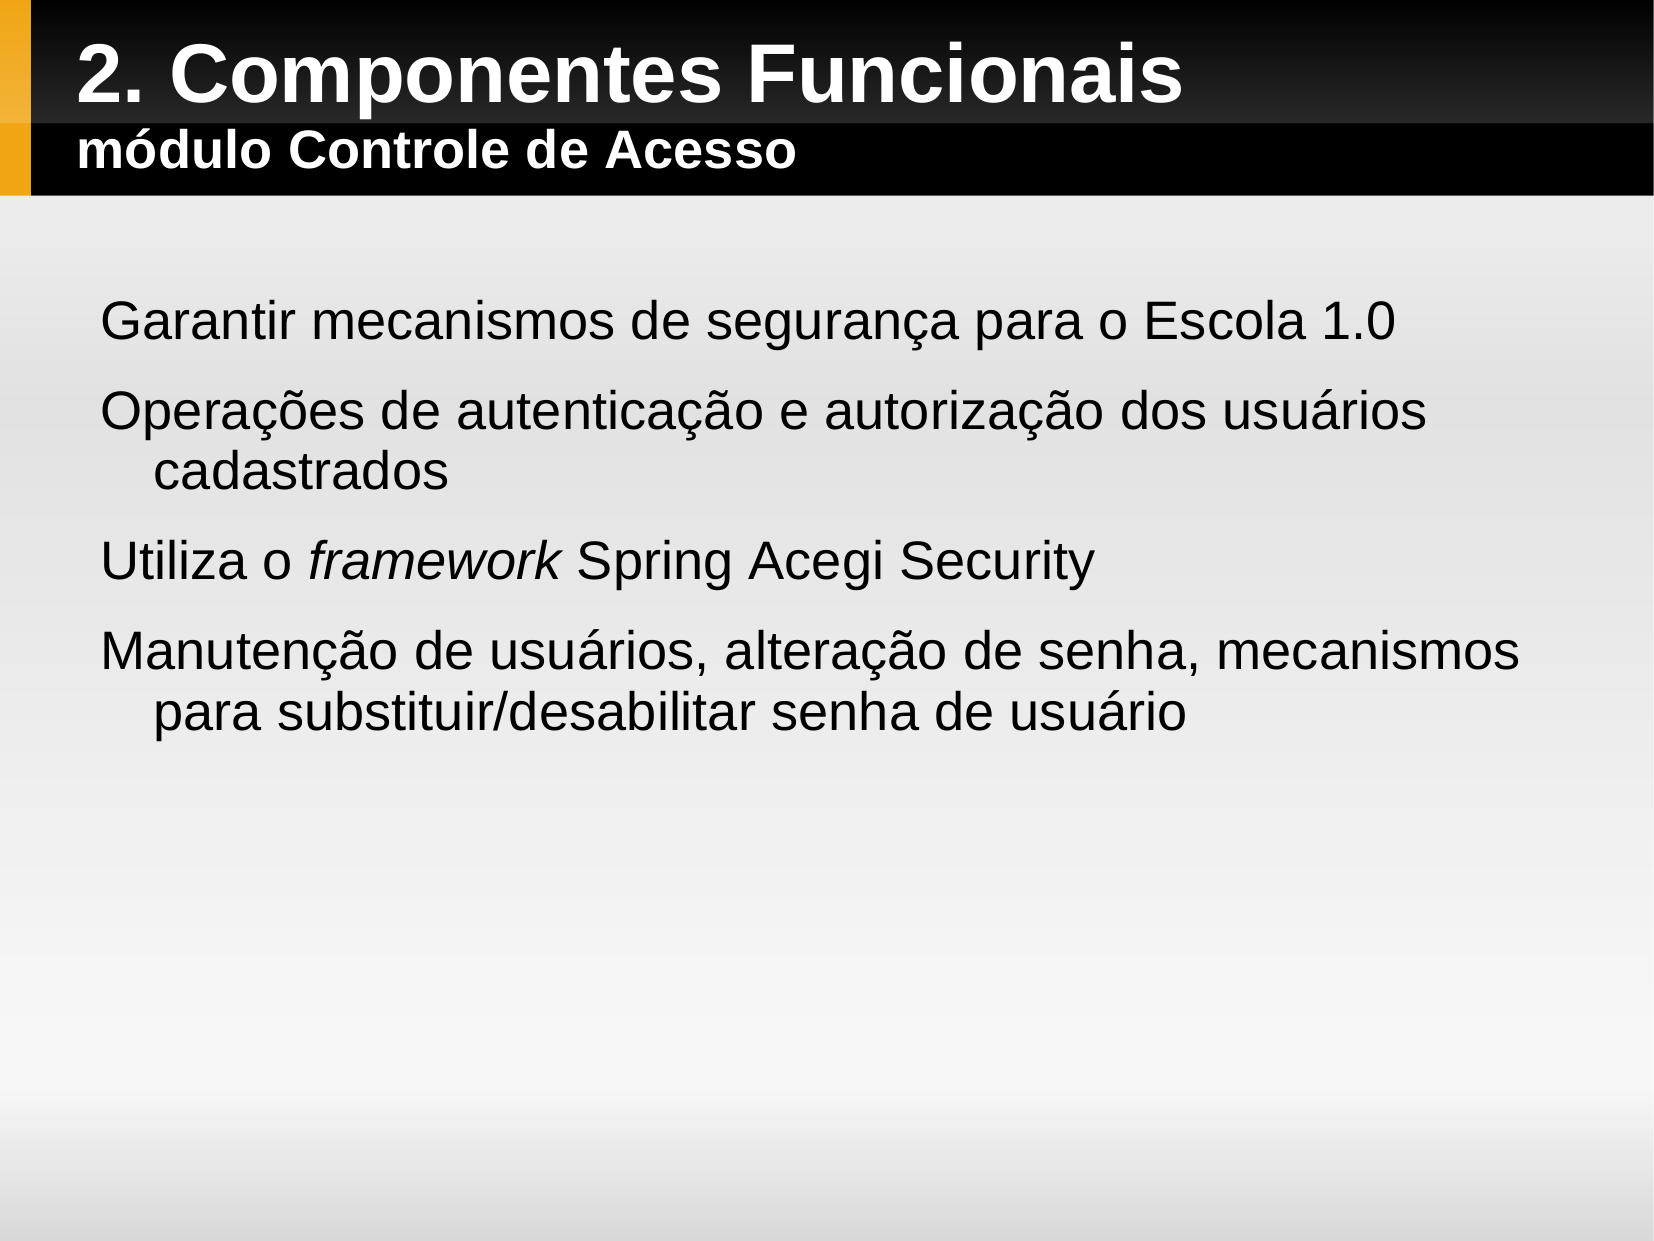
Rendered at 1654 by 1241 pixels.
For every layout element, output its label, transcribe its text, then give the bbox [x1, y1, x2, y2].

list Garantir mecanismos de segurança para o Escola 1.0 Operações de autenticação e autorização dos usuários cadastrados Utiliza o framework Spring Acegi Security Manutenção de usuários, alteração de senha, mecanismos para substituir/desabilitar senha de usuário [82, 290, 1571, 1109]
title 2. Componentes Funcionais módulo Controle de Acesso [76, 0, 1565, 208]
picture [0, 0, 1654, 1241]
